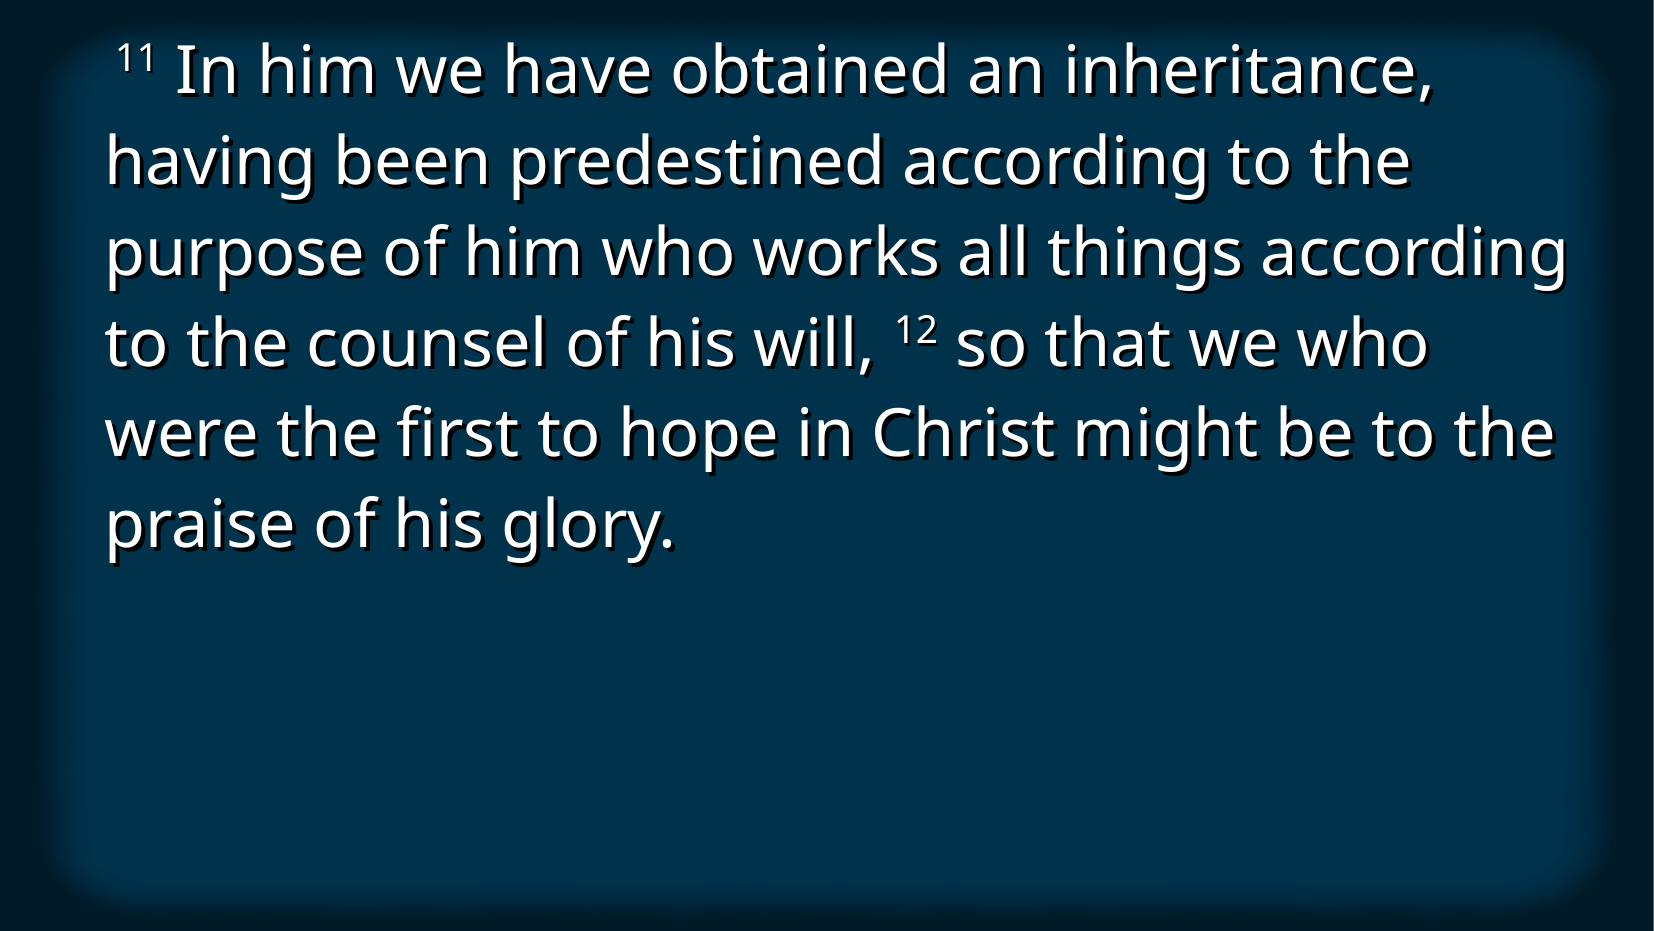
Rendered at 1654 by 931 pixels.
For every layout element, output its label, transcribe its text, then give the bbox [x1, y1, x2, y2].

picture [0, 0, 1654, 931]
text_box 11 In him we have obtained an inheritance, having been predestined according to the purpose of him who works all things according to the counsel of his will, 12 so that we who were the first to hope in Christ might be to the praise of his glory. [90, 15, 1591, 563]
